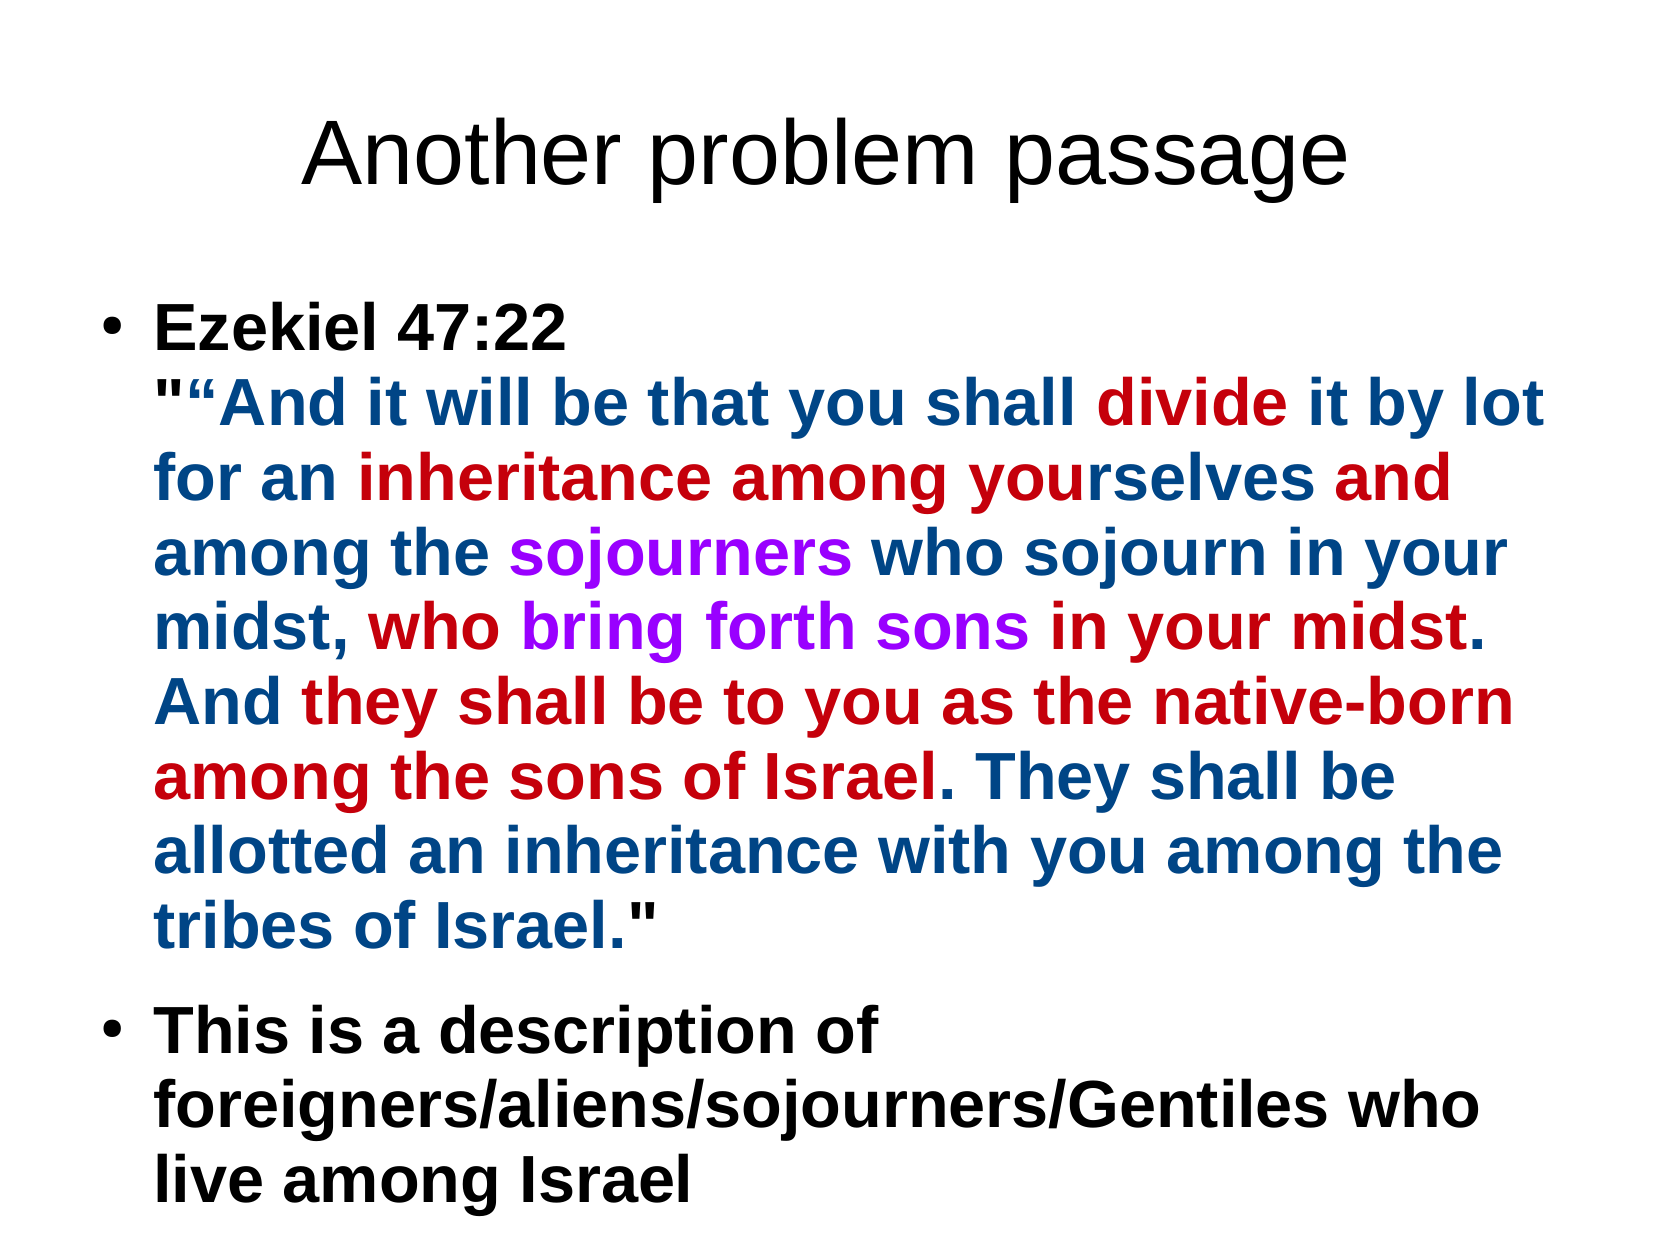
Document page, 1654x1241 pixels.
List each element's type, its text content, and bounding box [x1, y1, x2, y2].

list Ezekiel 47:22 "“And it will be that you shall divide it by lot for an inheritance among yourselves and among the sojourners who sojourn in your midst, who bring forth sons in your midst. And they shall be to you as the native-born among the sons of Israel. They shall be allotted an inheritance with you among the tribes of Israel." This is a description of foreigners/aliens/sojourners/Gentiles who live among Israel [82, 290, 1571, 1241]
title Another problem passage [82, 49, 1571, 257]
